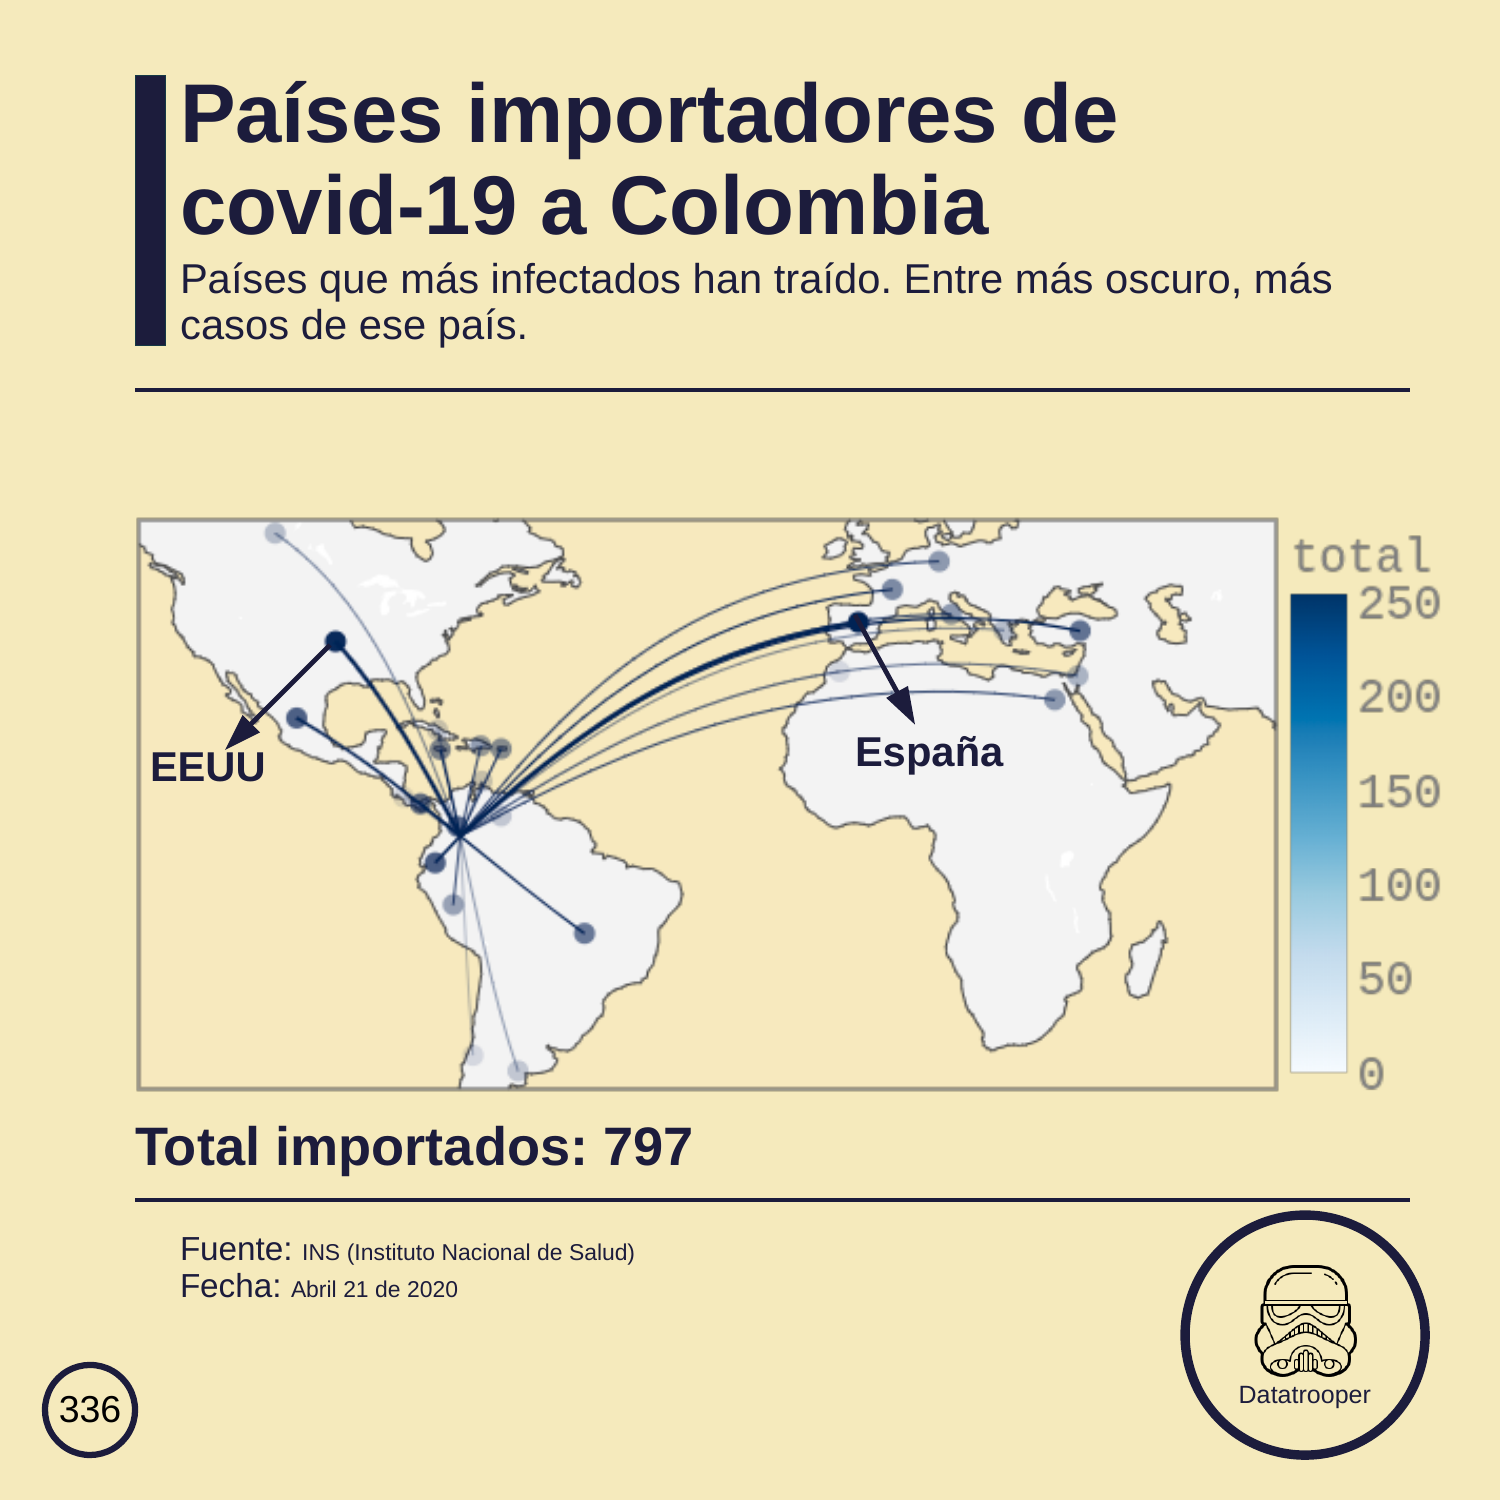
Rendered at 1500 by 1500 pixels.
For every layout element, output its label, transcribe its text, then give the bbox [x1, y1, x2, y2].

title Países importadores de covid-19 a Colombia [180, 64, 1351, 254]
title España [855, 724, 1021, 780]
text_box [135, 75, 166, 346]
title EEUU [150, 739, 271, 796]
title Países que más infectados han traído. Entre más oscuro, más casos de ese país. [180, 254, 1351, 350]
picture [132, 510, 1486, 1096]
text_box 336 [45, 1364, 136, 1456]
text_box [1185, 1215, 1426, 1456]
title Fuente: INS (Instituto Nacional de Salud) Fecha: Abril 21 de 2020 [180, 1202, 1201, 1342]
picture [1230, 1245, 1381, 1379]
title Total importados: 797 [135, 1053, 1126, 1240]
text_box Datatrooper [1230, 1379, 1381, 1411]
